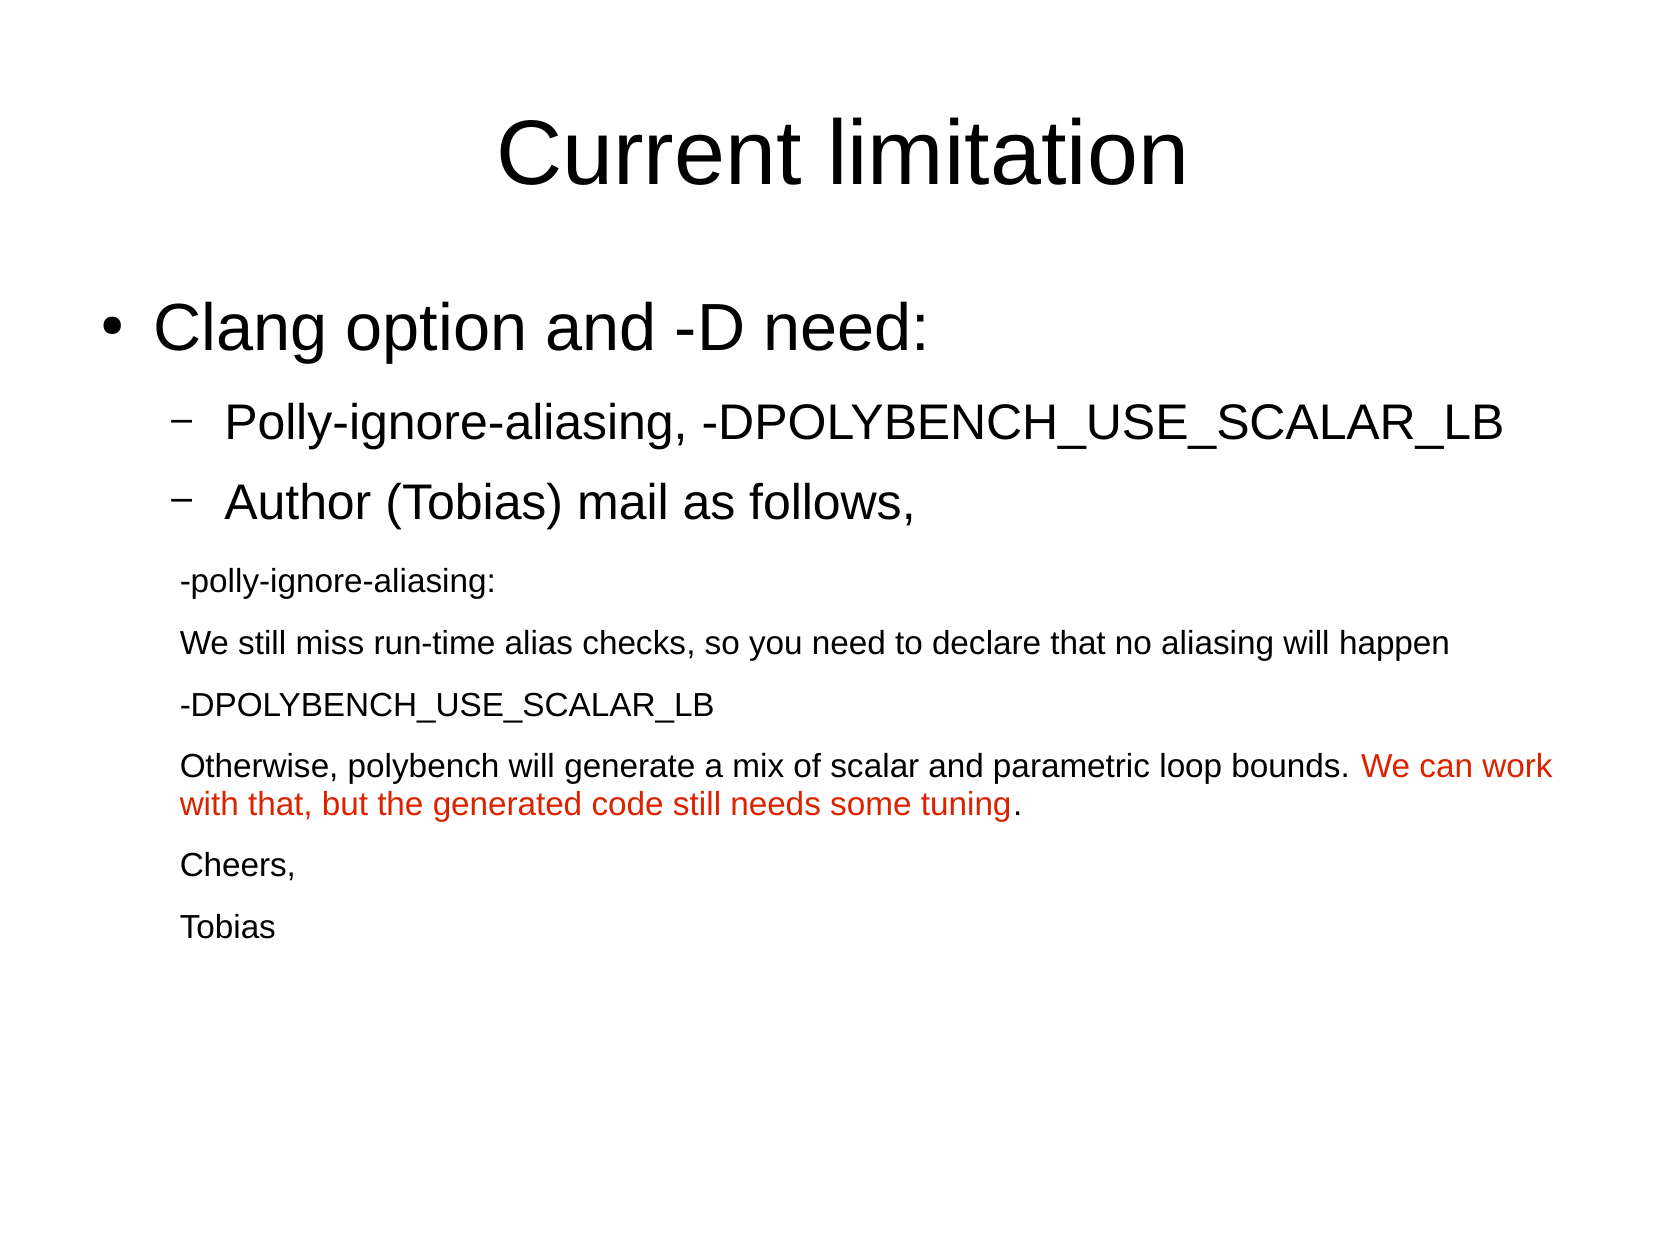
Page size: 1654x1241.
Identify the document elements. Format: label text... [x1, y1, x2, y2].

list Clang option and -D need: Polly-ignore-aliasing, -DPOLYBENCH_USE_SCALAR_LB Author (Tobias) mail as follows, [82, 290, 1538, 1010]
text_box -polly-ignore-aliasing: We still miss run-time alias checks, so you need to declare that no aliasing will happen -DPOLYBENCH_USE_SCALAR_LB Otherwise, polybench will generate a mix of scalar and parametric loop bounds. We can work with that, but the generated code still needs some tuning. Cheers, Tobias [165, 555, 1583, 954]
title Current limitation [82, 49, 1571, 257]
